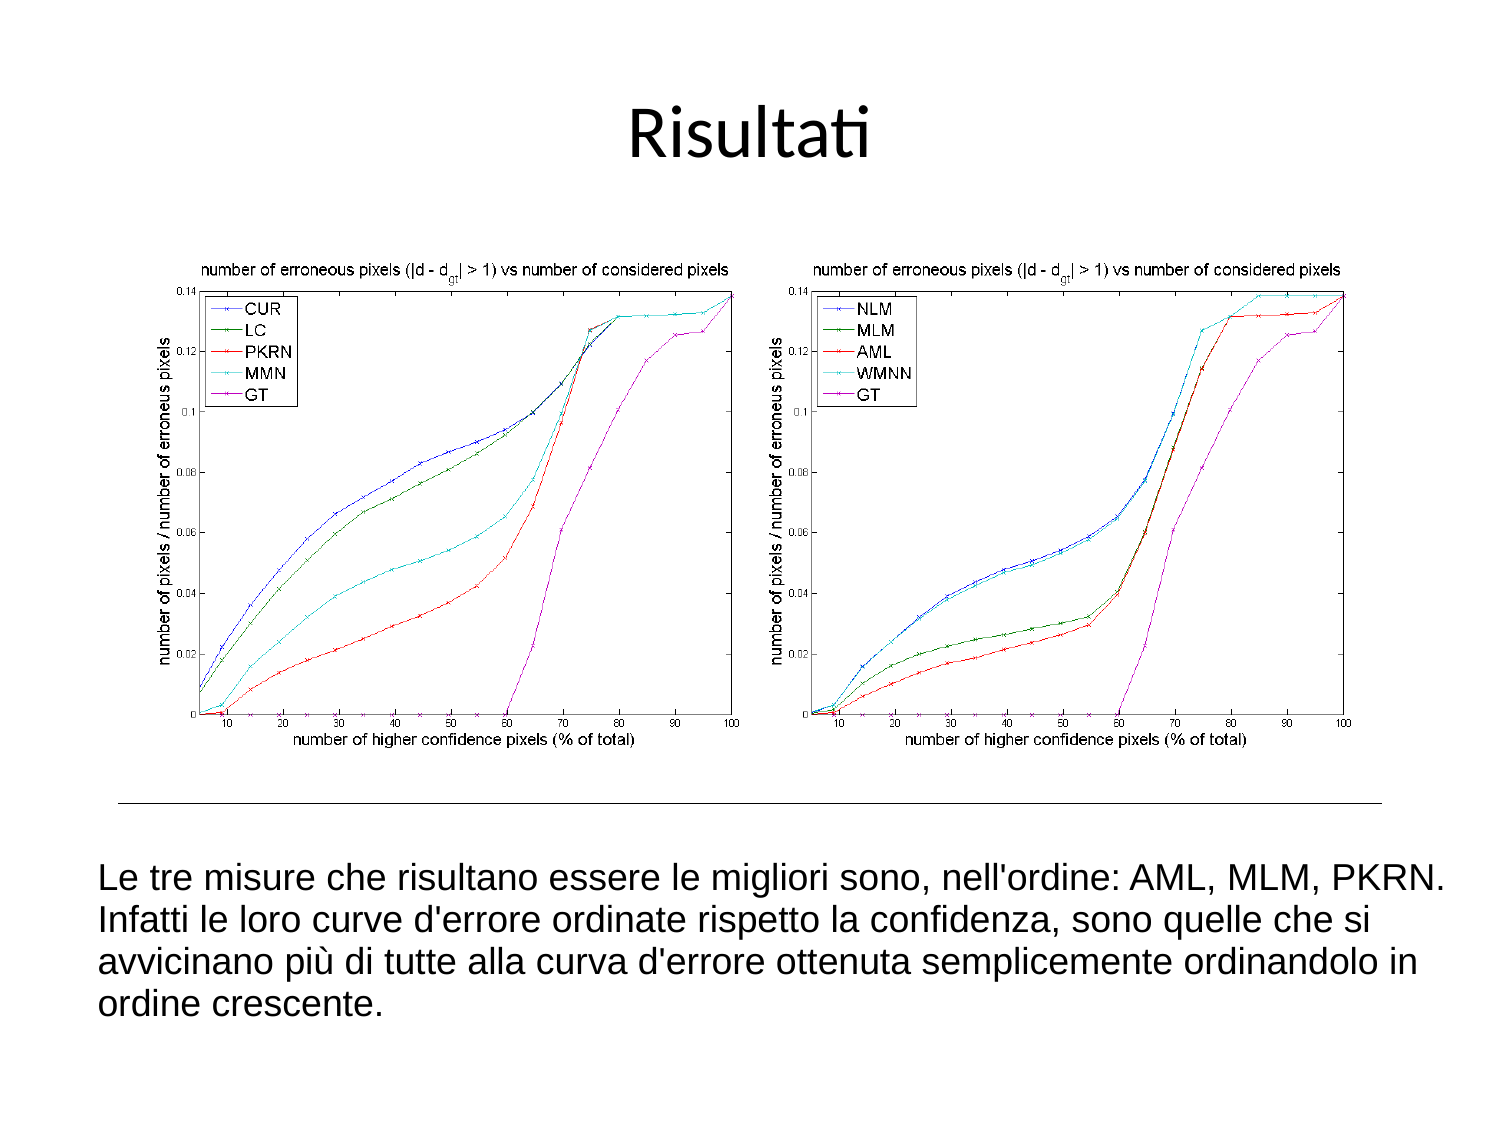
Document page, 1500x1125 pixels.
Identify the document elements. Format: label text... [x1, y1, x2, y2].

title Risultati [75, 45, 1425, 233]
picture [765, 259, 1356, 751]
picture [153, 259, 744, 751]
text_box Le tre misure che risultano essere le migliori sono, nell'ordine: AML, MLM, PKRN. Infatti le loro curve d'errore ordinate rispetto la confidenza, sono quelle che si avvicinano più di tutte alla curva d'errore ottenuta semplicemente ordinandolo in ordine crescente. [82, 848, 1462, 1125]
